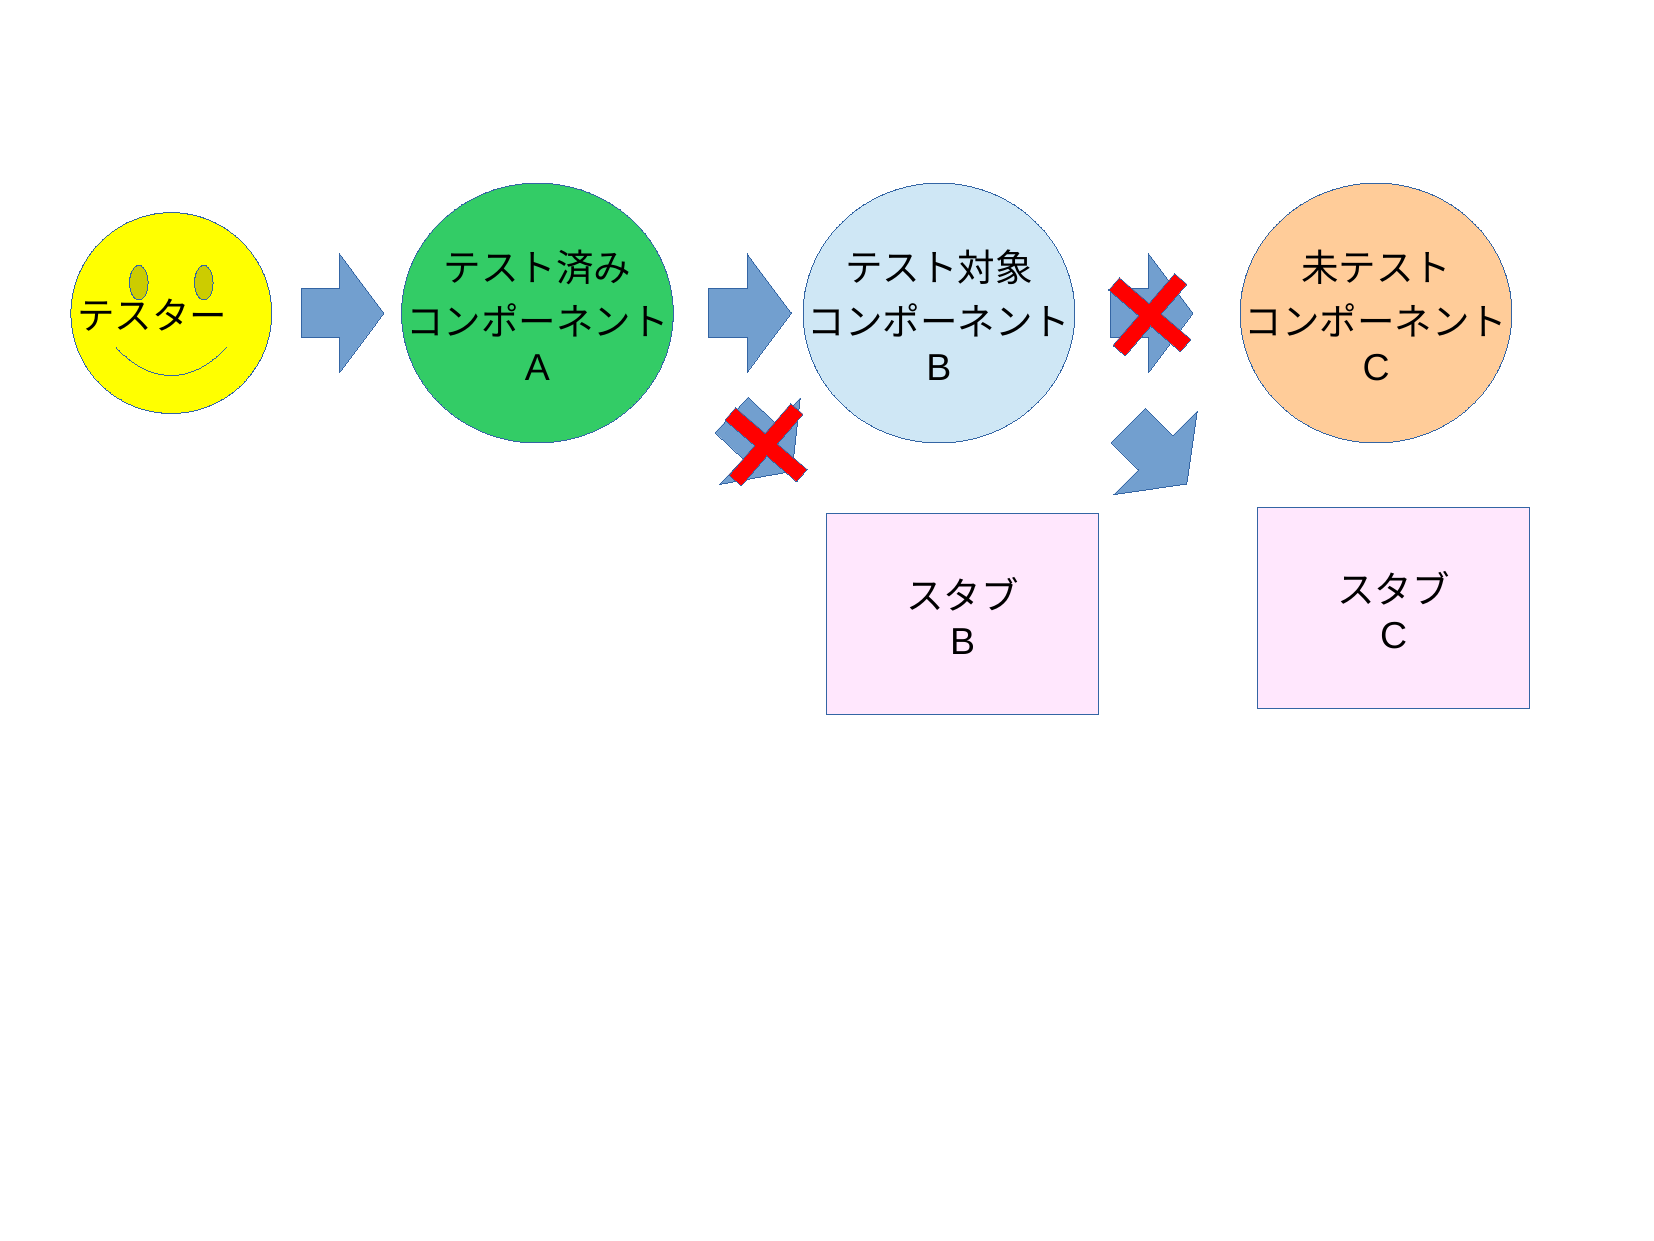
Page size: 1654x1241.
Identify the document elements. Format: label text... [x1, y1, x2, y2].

text_box テスト対象 コンポーネント B [803, 183, 1075, 443]
text_box [301, 253, 384, 373]
text_box 未テスト コンポーネント C [1240, 183, 1512, 443]
text_box テスト済み コンポーネント A [401, 183, 674, 443]
text_box [1111, 408, 1198, 495]
text_box [1108, 253, 1193, 373]
text_box [715, 397, 808, 486]
text_box スタブ B [826, 513, 1099, 715]
text_box テスター [70, 212, 272, 414]
text_box [708, 253, 792, 373]
text_box スタブ C [1257, 507, 1530, 709]
